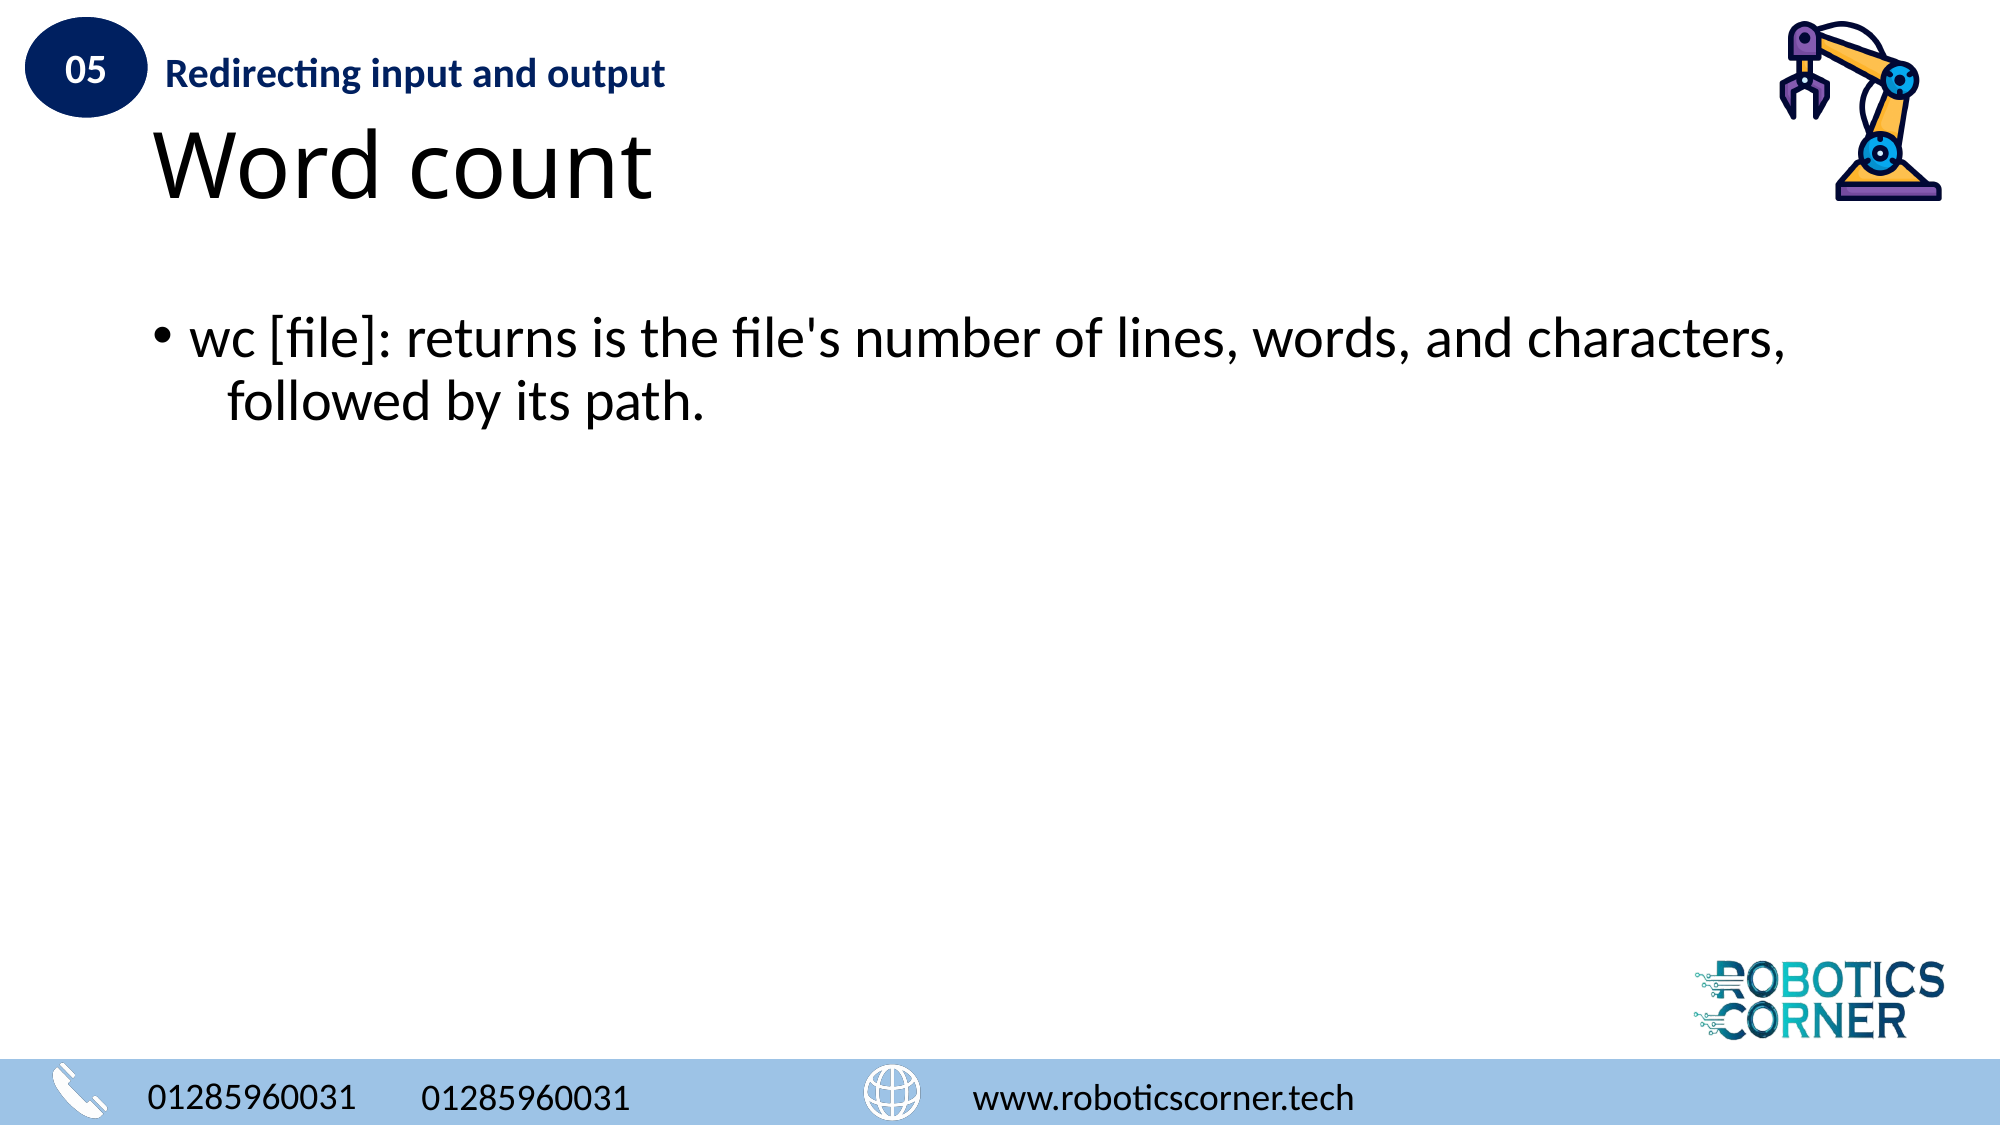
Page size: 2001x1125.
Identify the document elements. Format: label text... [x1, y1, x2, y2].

text_box 01285960031 [407, 1065, 768, 1125]
text_box [0, 1059, 858, 1125]
picture [47, 1057, 113, 1124]
text_box wc [file]: returns is the file's number of lines, words, and characters, followed by its path. [137, 299, 1863, 1014]
text_box Word count [137, 59, 1863, 278]
text_box www.roboticscorner.tech [958, 1065, 1548, 1125]
text_box 01285960031 [133, 1064, 438, 1124]
text_box [925, 1059, 2000, 1125]
picture [1771, 21, 1950, 201]
text_box Redirecting input and output [150, 38, 981, 103]
picture [858, 1059, 925, 1125]
picture [1680, 859, 1953, 1059]
text_box 05 [22, 14, 150, 121]
